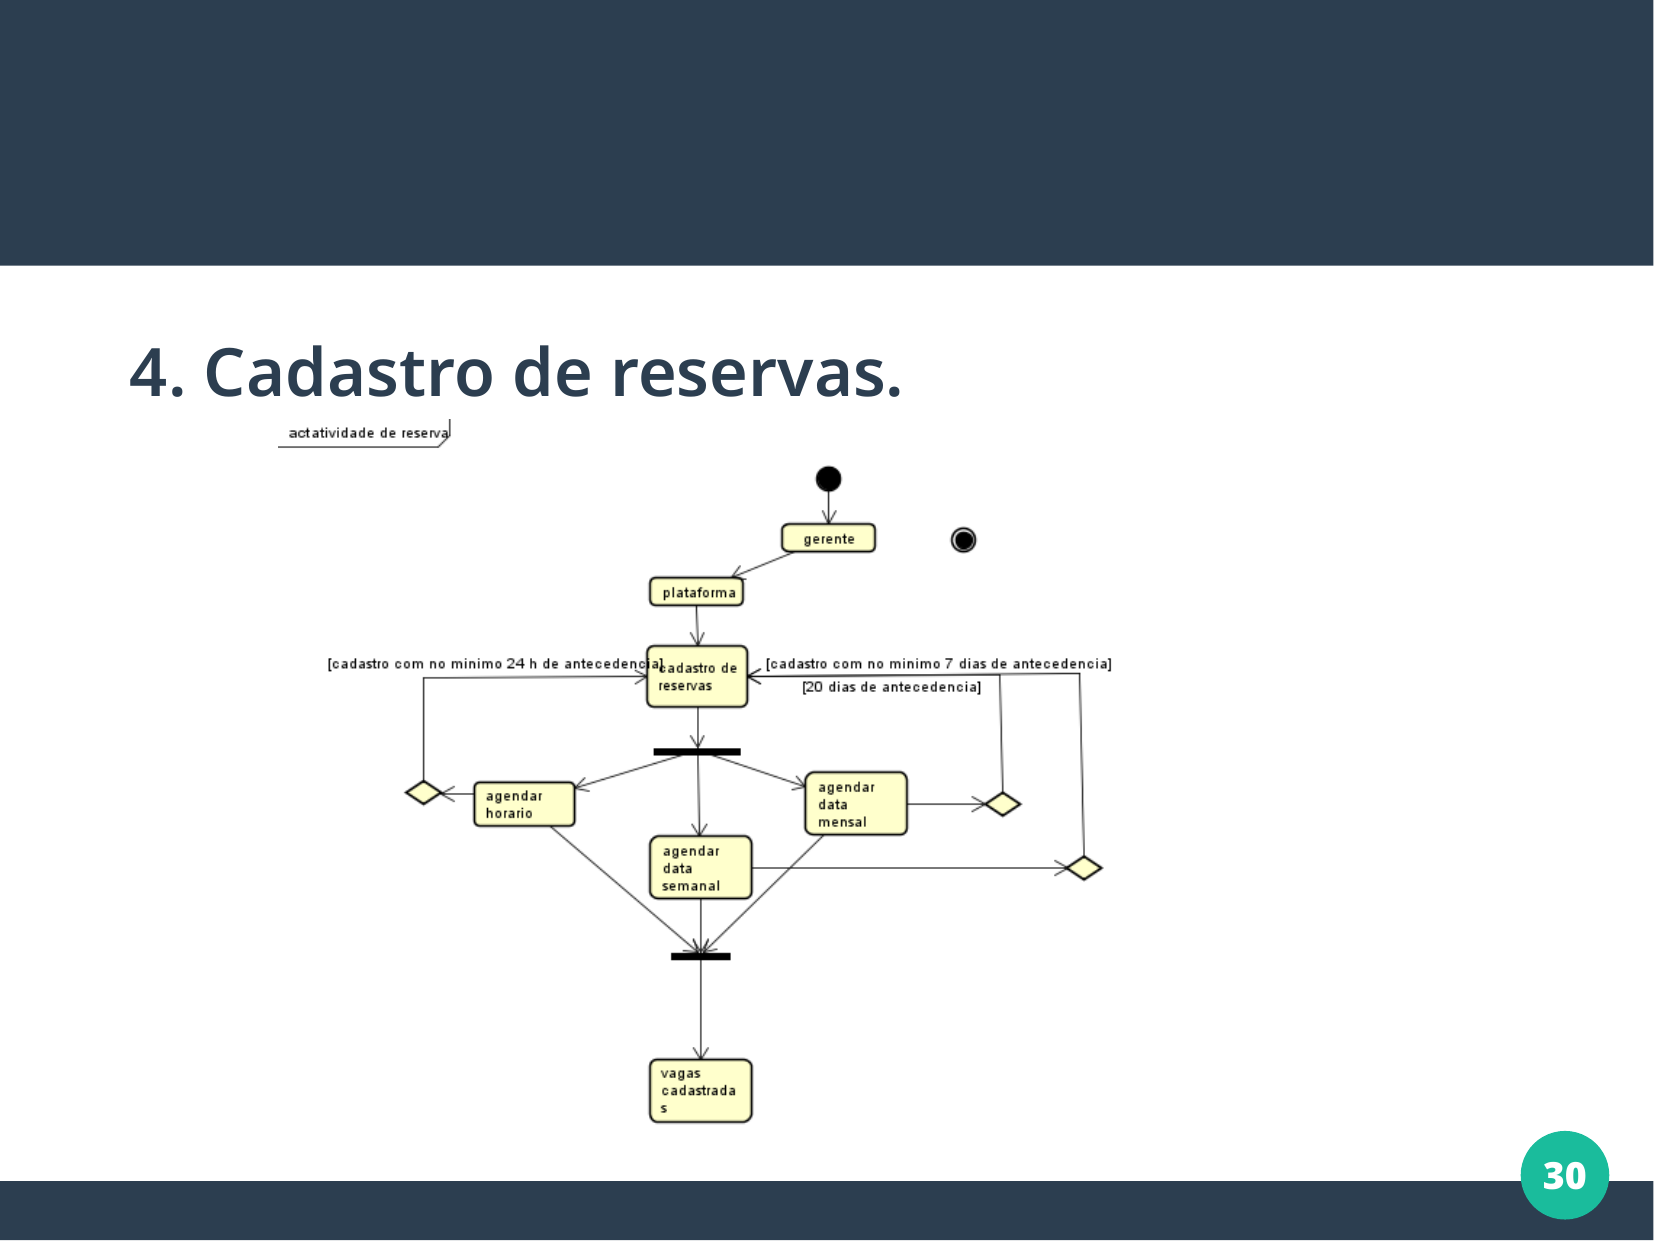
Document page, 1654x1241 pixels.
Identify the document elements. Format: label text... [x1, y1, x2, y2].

picture [278, 419, 1323, 1152]
list 4. Cadastro de reservas. [59, 324, 1595, 1152]
